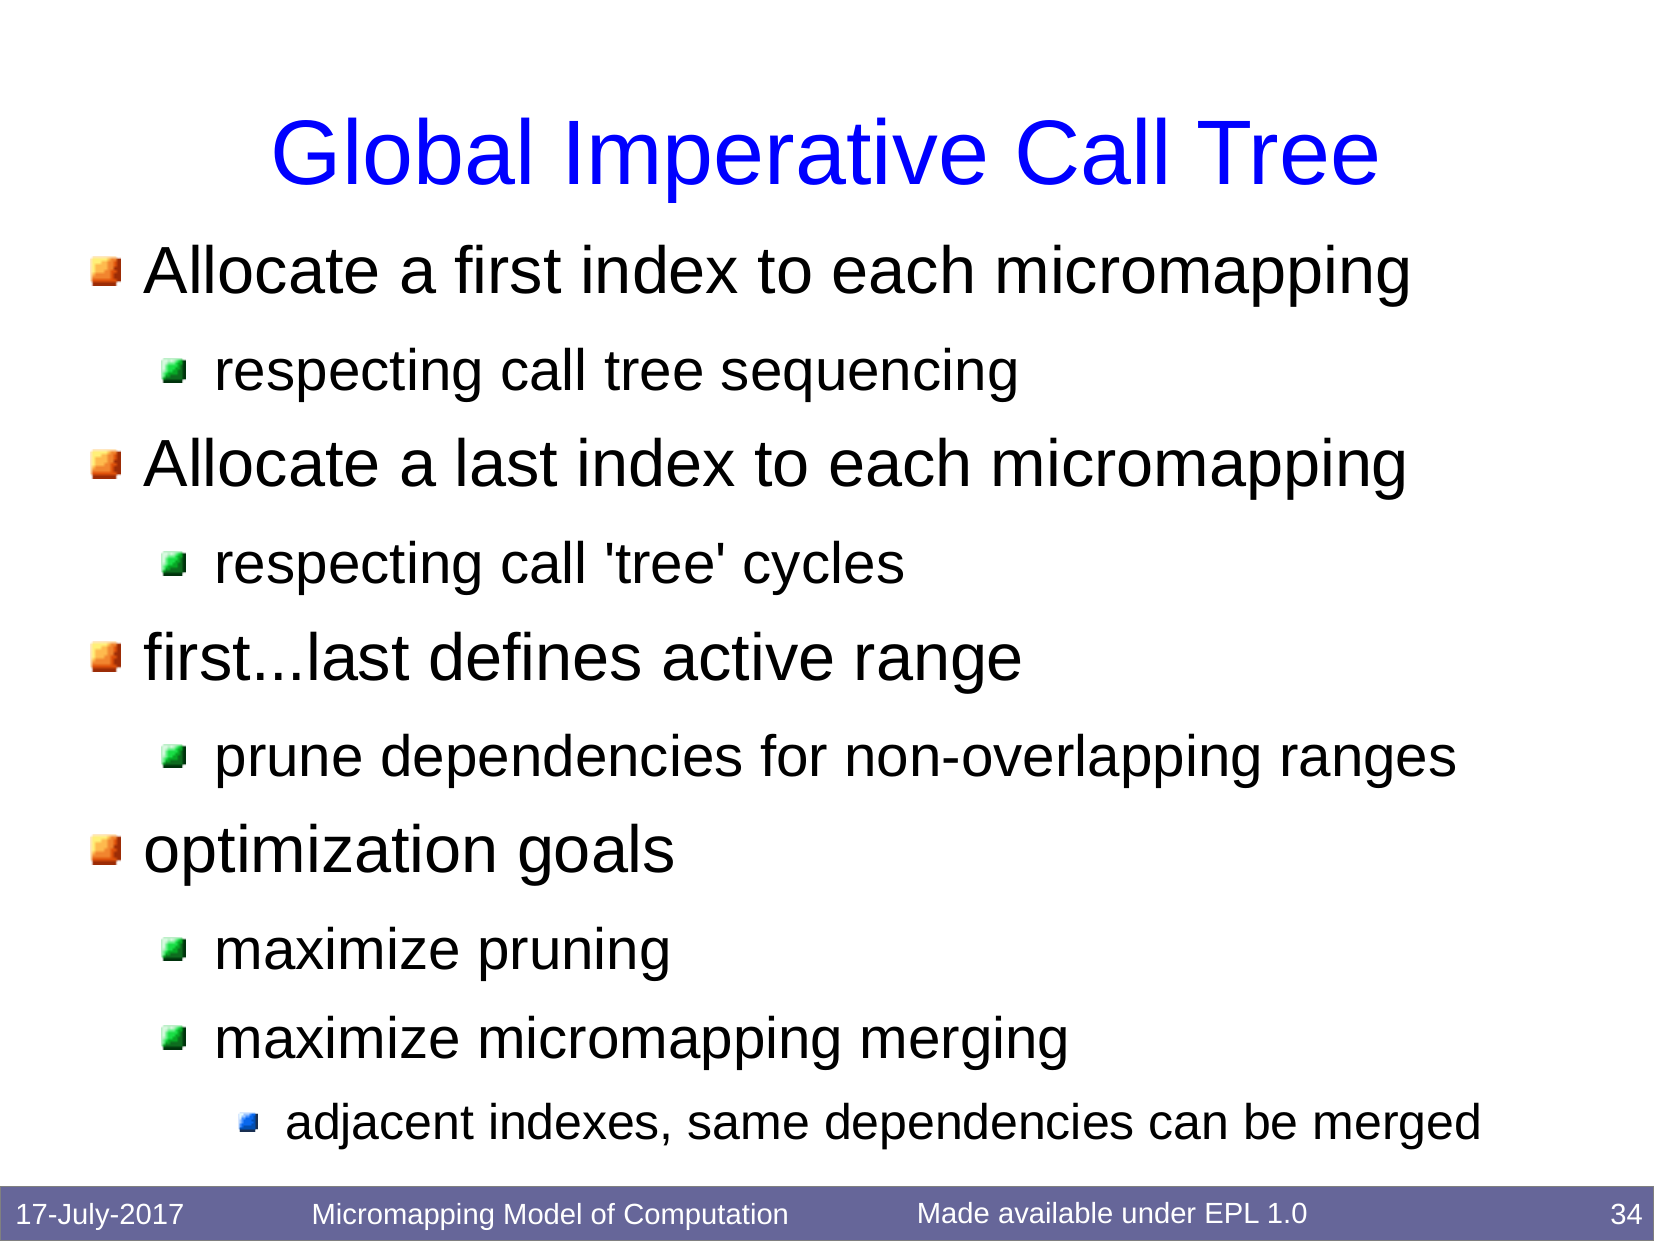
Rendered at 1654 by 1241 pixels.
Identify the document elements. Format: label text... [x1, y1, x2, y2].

list Allocate a first index to each micromapping respecting call tree sequencing Allocate a last index to each micromapping respecting call 'tree' cycles first...last defines active range prune dependencies for non-overlapping ranges optimization goals maximize pruning maximize micromapping merging adjacent indexes, same dependencies can be merged [72, 233, 1562, 1149]
title Global Imperative Call Tree [82, 49, 1571, 257]
